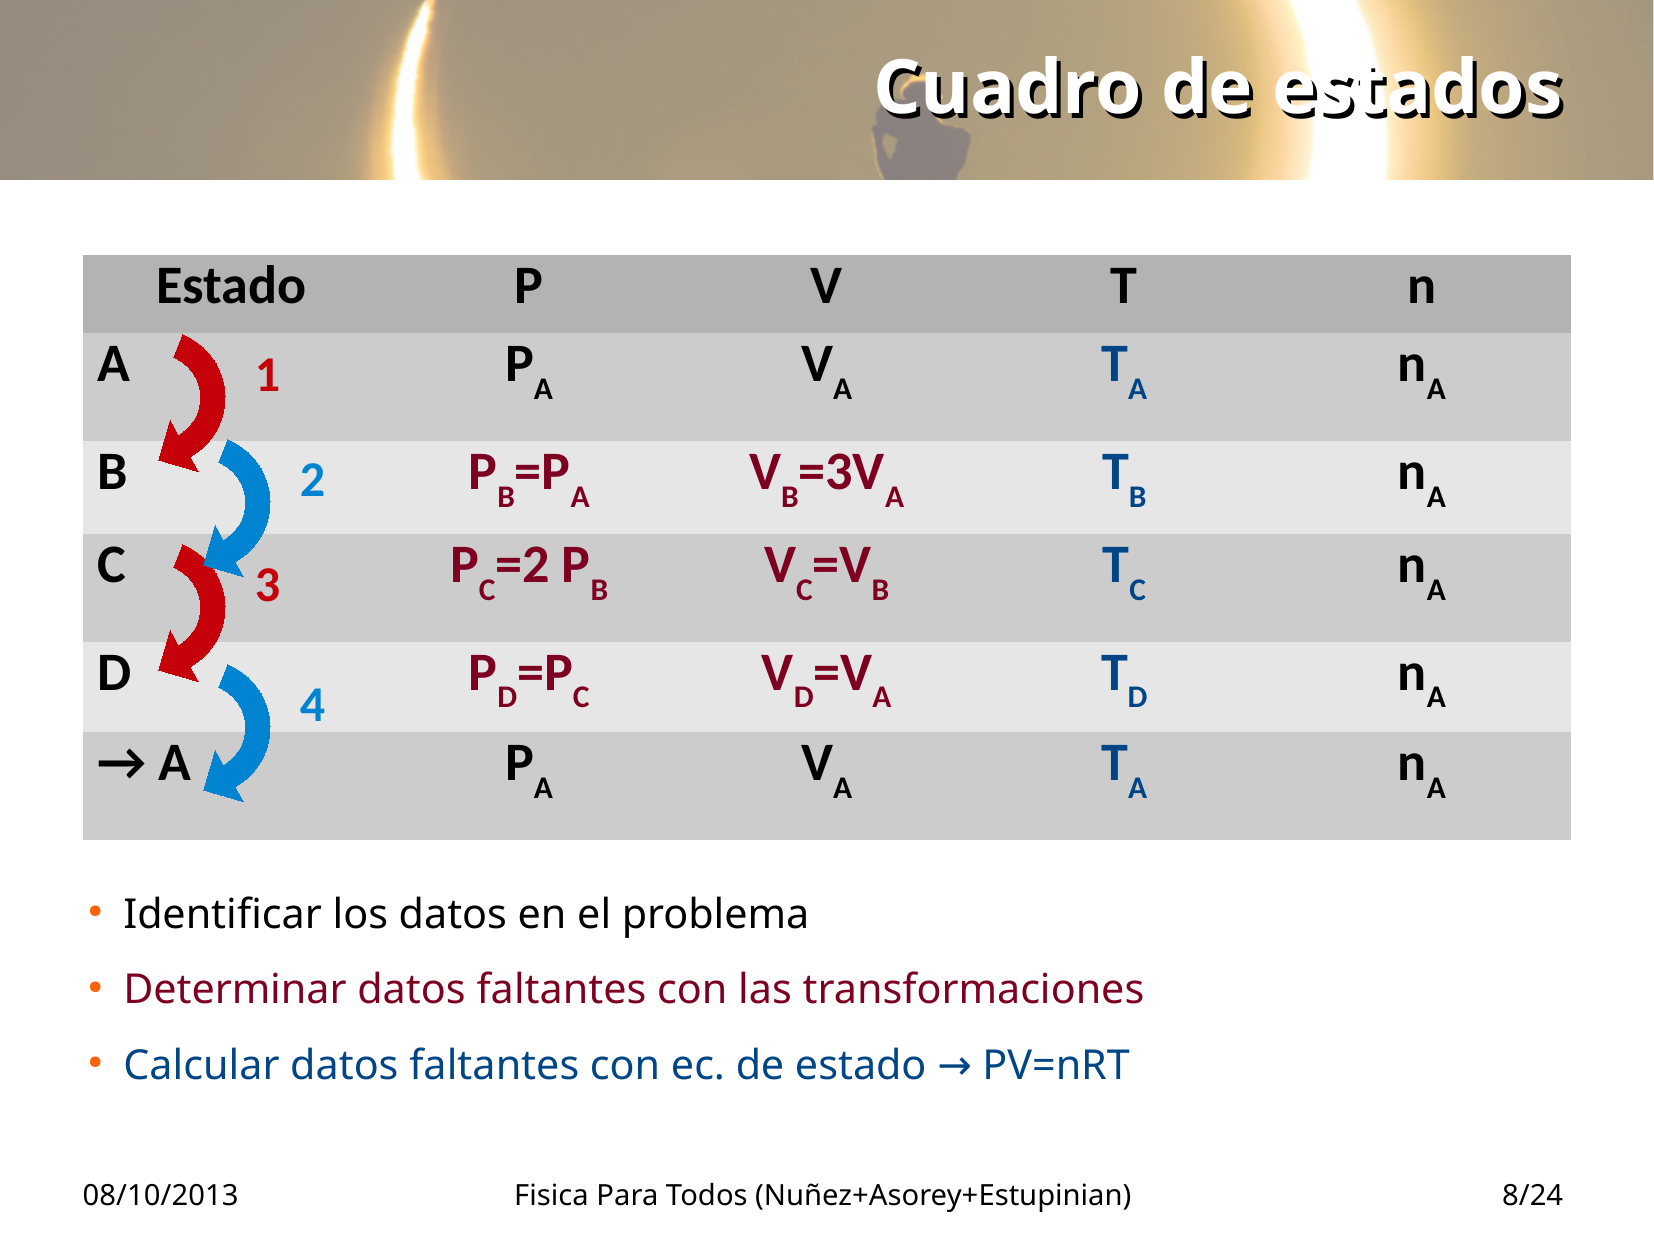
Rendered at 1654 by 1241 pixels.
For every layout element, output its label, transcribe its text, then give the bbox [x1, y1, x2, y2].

table_cell C [83, 534, 212, 642]
text_box 1 [240, 346, 305, 421]
table_cell PA [380, 732, 678, 840]
table_cell PA [380, 333, 678, 441]
table_cell PC=2 PB [380, 534, 678, 642]
list Identificar los datos en el problema Determinar datos faltantes con las transformaciones Calcular datos faltantes con ec. de estado → PV=nRT [76, 884, 1565, 1095]
table_cell TA [975, 333, 1273, 441]
table_cell TB [975, 441, 1273, 534]
table_cell C [214, 534, 380, 642]
table_cell A [83, 333, 380, 441]
text_box [203, 664, 271, 802]
table_cell VB=3VA [678, 441, 975, 534]
text_box 2 [285, 451, 350, 526]
table_cell nA [1273, 732, 1571, 840]
table_cell C [221, 534, 230, 539]
text_box 4 [285, 676, 350, 751]
table_header T [975, 255, 1273, 333]
table_cell nA [1273, 534, 1571, 642]
text_box [158, 439, 271, 682]
table_cell B [233, 441, 380, 534]
table_header n [1273, 255, 1571, 333]
table_cell VC=VB [678, 534, 975, 642]
text_box [158, 334, 226, 472]
table_header V [678, 255, 975, 333]
table_cell nA [1273, 441, 1571, 534]
table_cell nA [1273, 333, 1571, 441]
table_cell B [83, 441, 245, 534]
table_cell TA [975, 732, 1273, 840]
picture [0, 0, 1654, 180]
table_header Estado [83, 255, 380, 333]
table_cell TC [975, 534, 1273, 642]
table_cell PD=PC [380, 642, 678, 732]
table_cell TD [975, 642, 1273, 732]
table_cell → A [83, 732, 380, 840]
table_cell PB=PA [380, 441, 678, 534]
title Cuadro de estados [75, 19, 1564, 151]
table_cell nA [1273, 642, 1571, 732]
table_cell D [83, 642, 380, 732]
table_cell VD=VA [678, 642, 975, 732]
table_cell VA [678, 333, 975, 441]
table_header P [380, 255, 678, 333]
text_box 3 [240, 556, 305, 631]
table_cell VA [678, 732, 975, 840]
